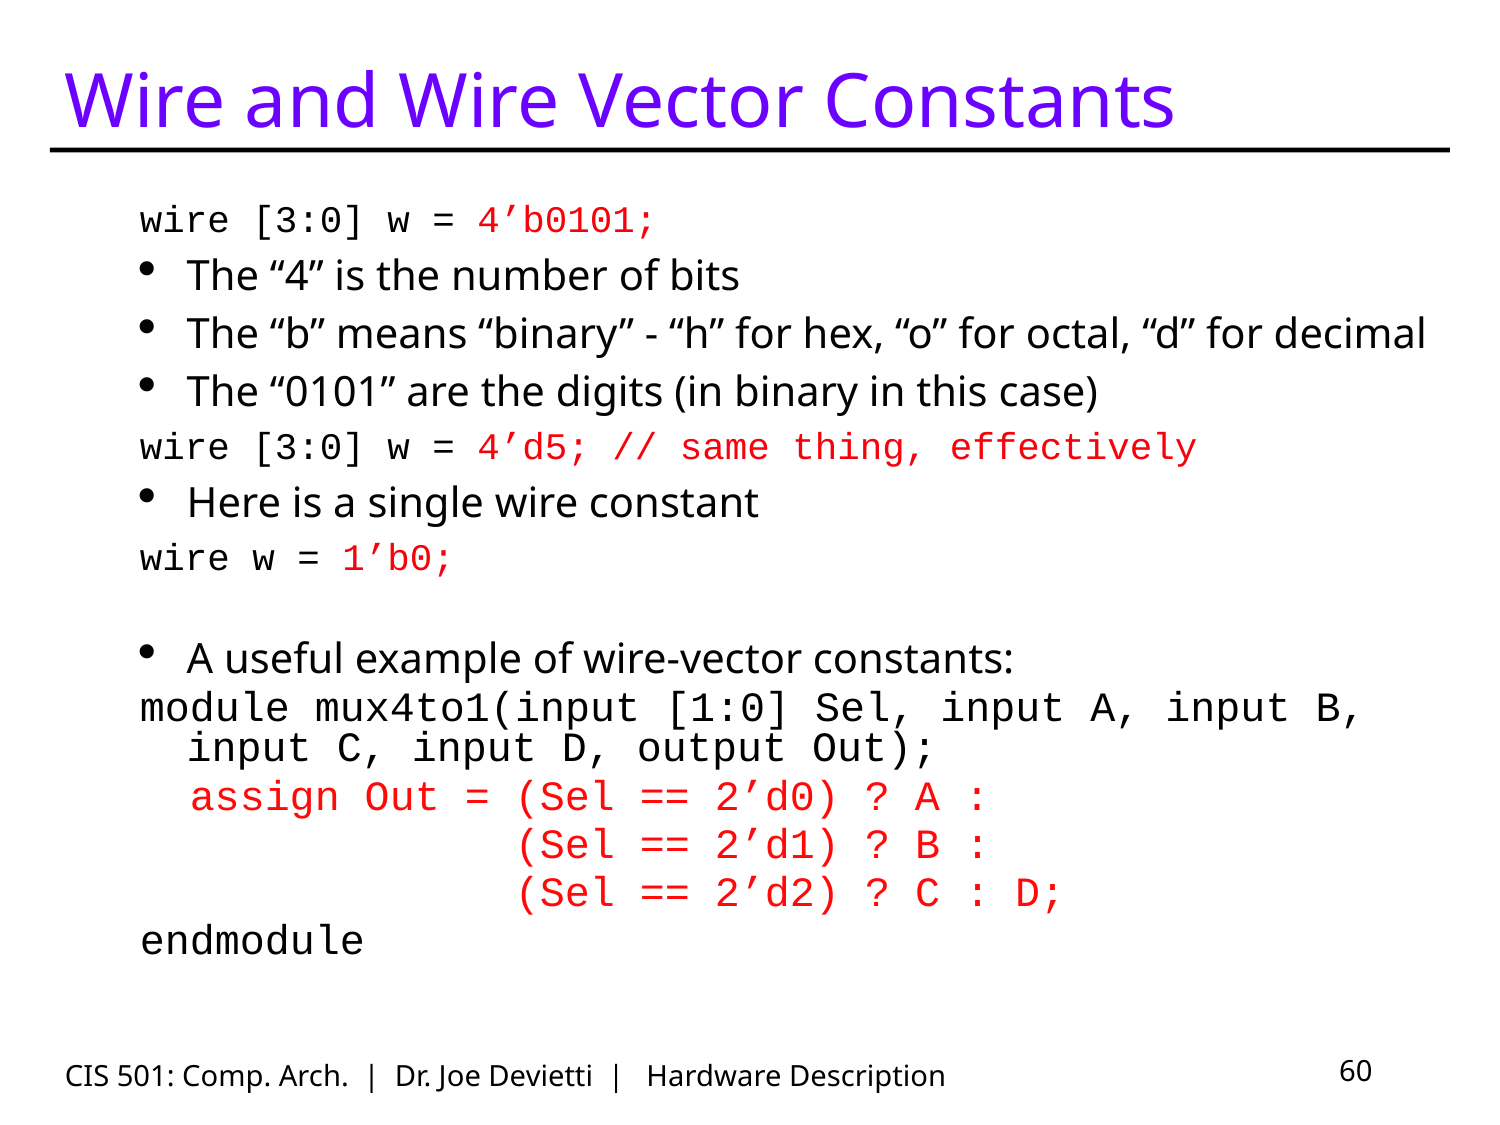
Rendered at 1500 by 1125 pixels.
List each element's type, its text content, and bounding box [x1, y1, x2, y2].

text_box Wire and Wire Vector Constants [49, 37, 1375, 150]
text_box wire [3:0] w = 4’b0101; The “4” is the number of bits﻿ The “b” means “binary” - “h” for hex, “o” for octal, “d” for decimal The “0101” are the digits (in binary in this case) wire [3:0] w = 4’d5; // same thing, effectively Here is a single wire constant wire w = 1’b0; A useful example of wire-vector constants: module mux4to1(input [1:0] Sel, input A, input B, input C, input D, output Out); assign Out = (Sel == 2’d0) ? A : (Sel == 2’d1) ? B : (Sel == 2’d2) ? C : D; endmodule [49, 187, 1450, 1025]
text_box CIS 501: Comp. Arch. | Dr. Joe Devietti | Hardware Description [49, 1049, 988, 1100]
text_box <number> [1074, 1049, 1388, 1100]
